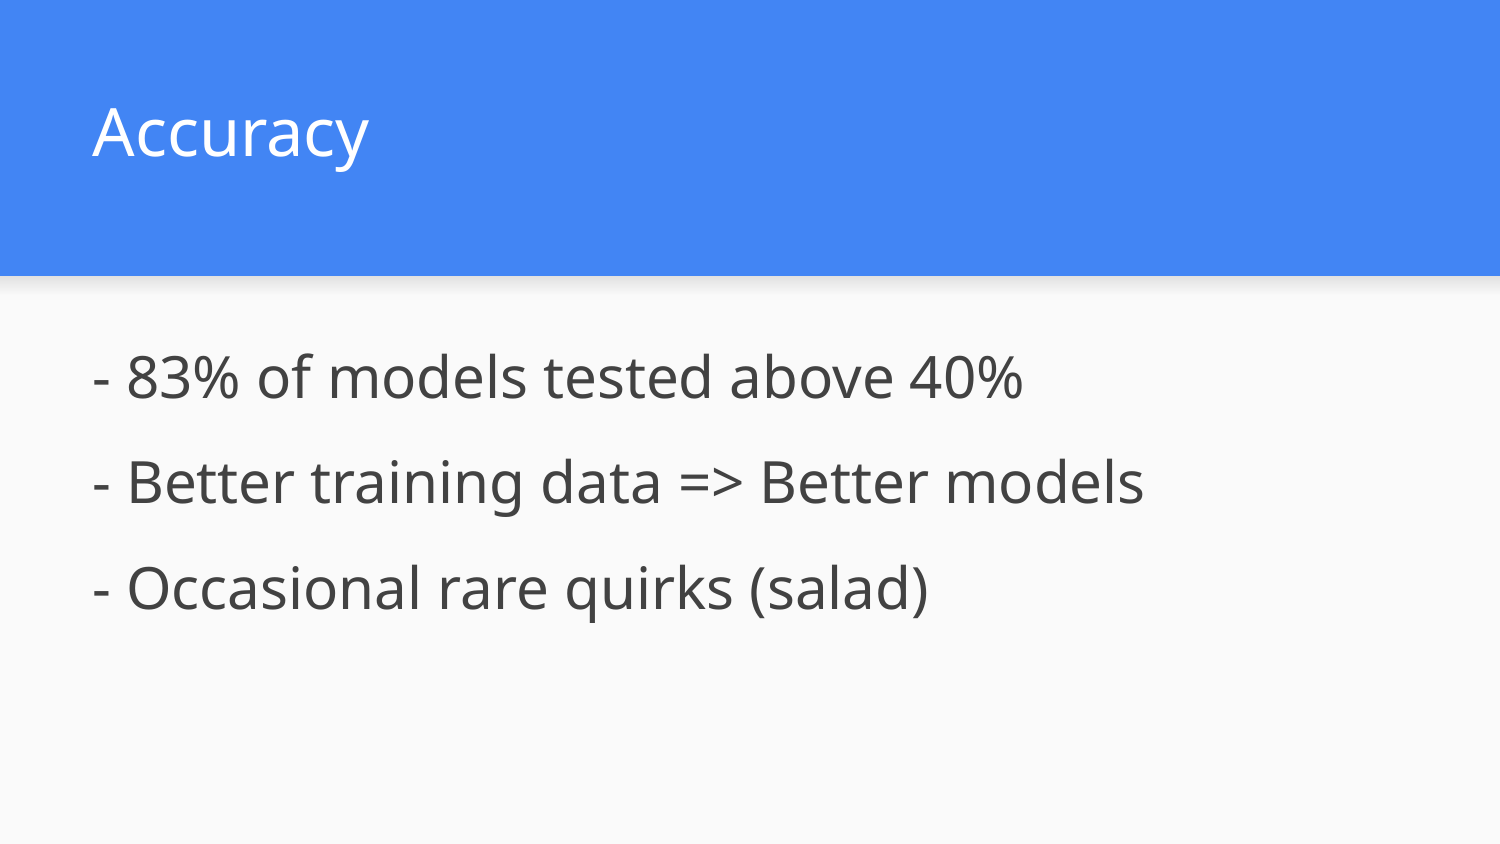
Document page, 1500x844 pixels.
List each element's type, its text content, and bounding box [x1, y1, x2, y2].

title Accuracy [77, 58, 1427, 185]
list - 83% of models tested above 40% - Better training data => Better models - Occasional rare quirks (salad) [77, 314, 1427, 820]
